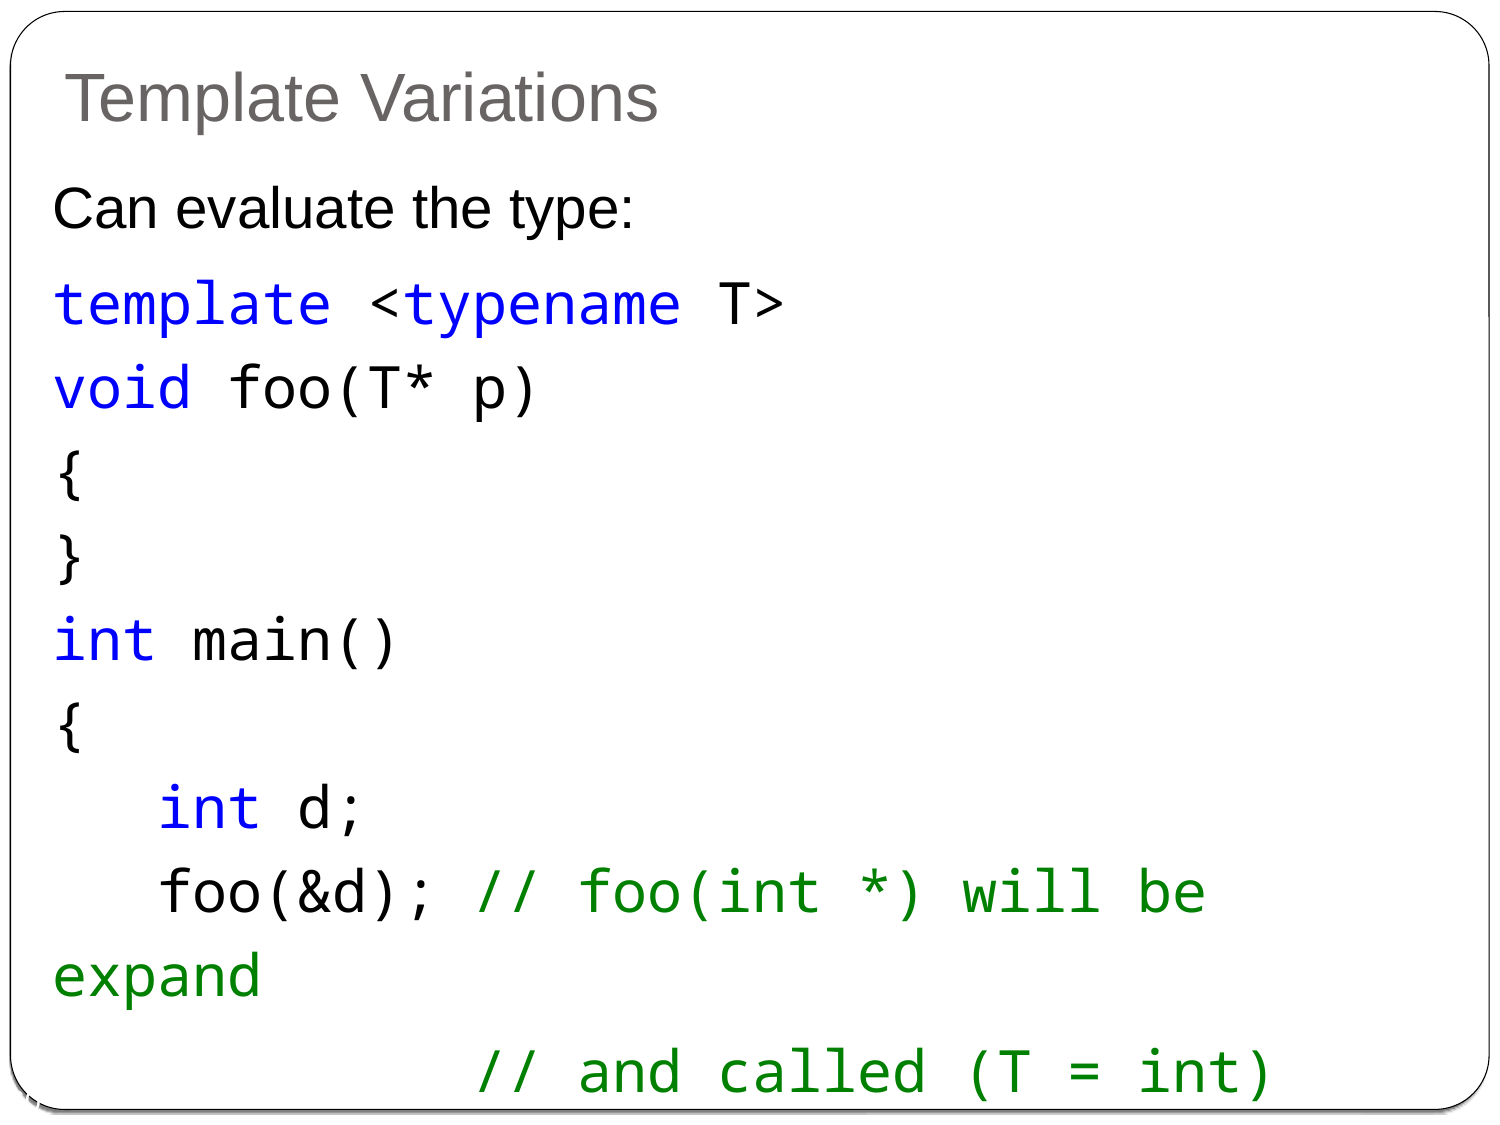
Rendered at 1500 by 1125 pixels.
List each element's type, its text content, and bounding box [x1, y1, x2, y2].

slide_number <number> [0, 1074, 50, 1125]
title Template Variations [50, 45, 1450, 150]
list Can evaluate the type: template <typename T> void foo(T* p) { } int main() { int d; foo(&d); // foo(int *) will be expand // and called (T = int) } [37, 162, 1463, 1088]
